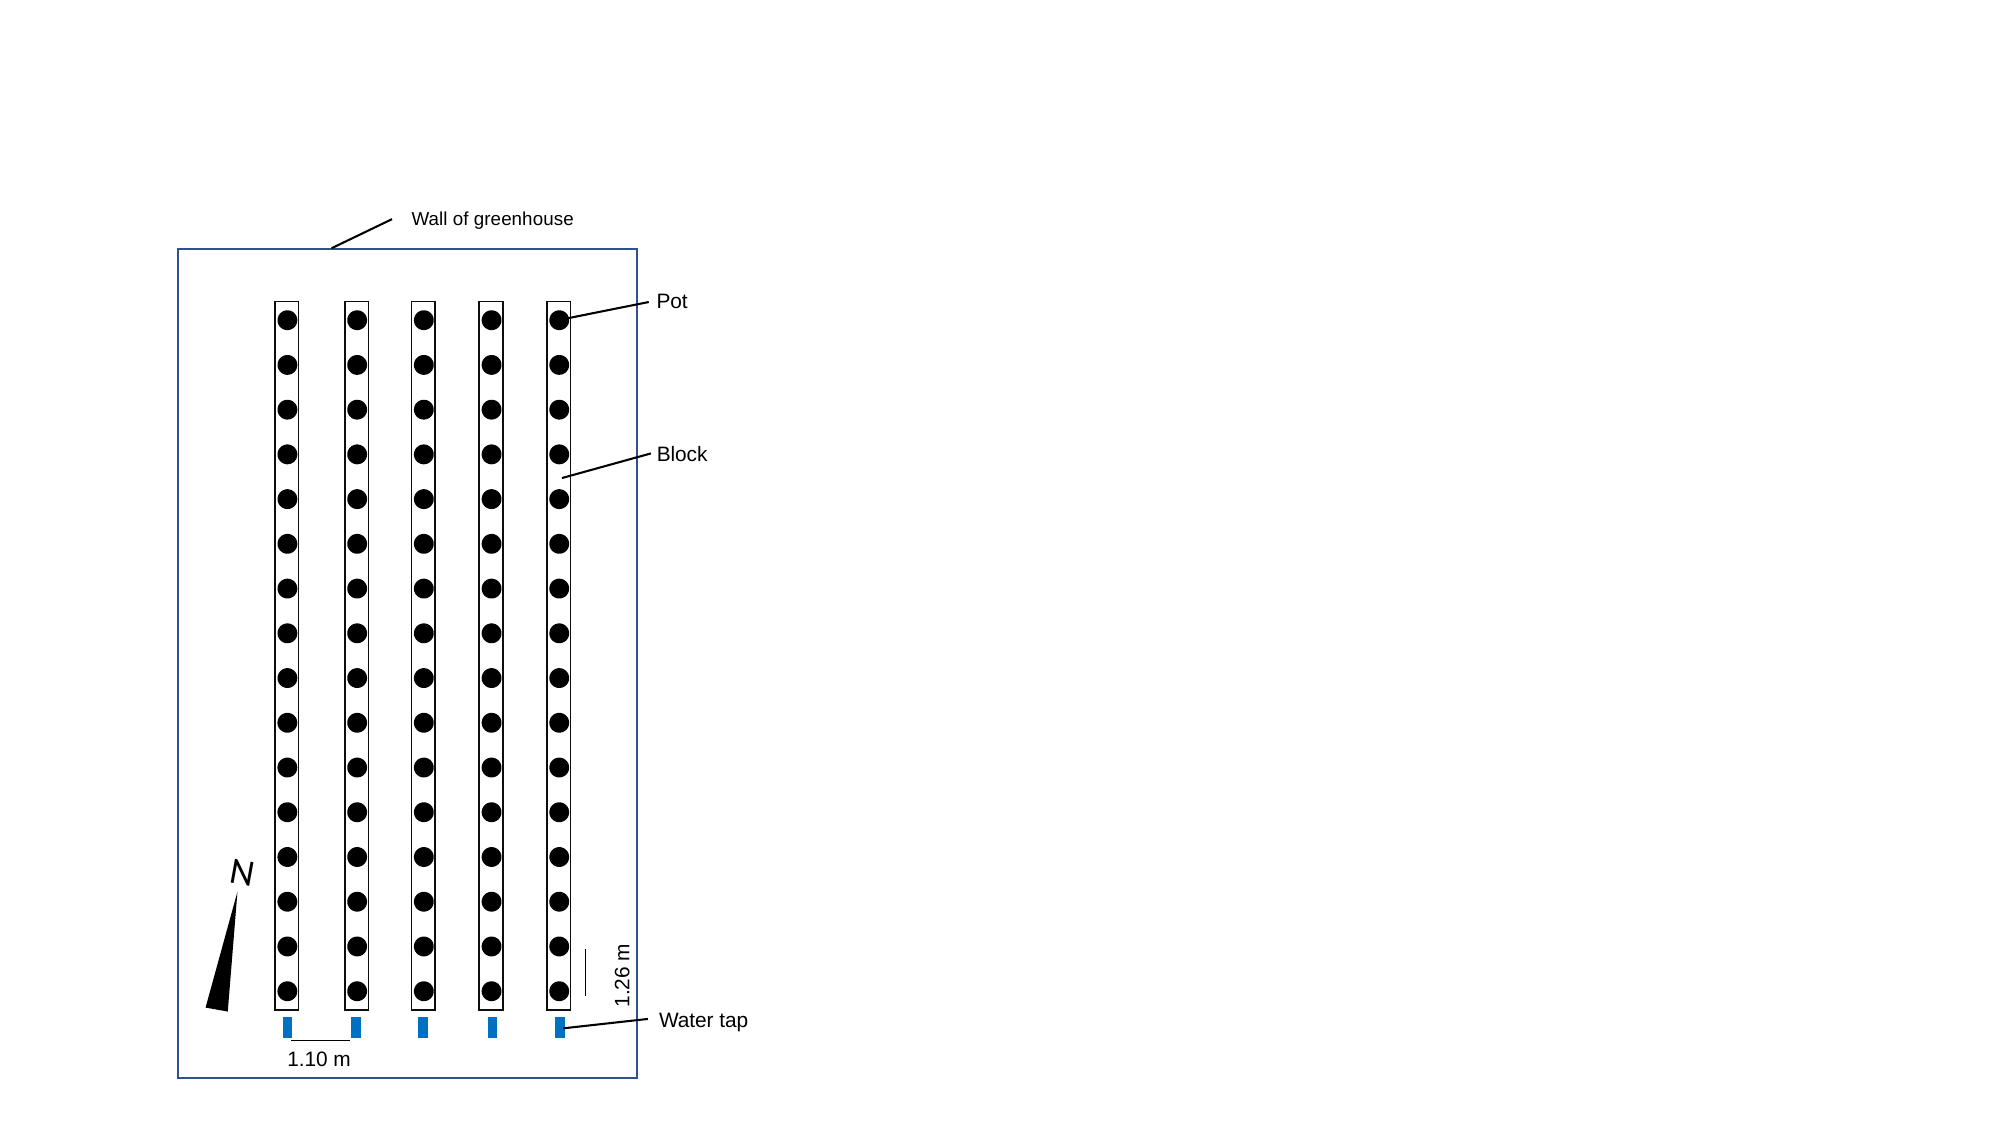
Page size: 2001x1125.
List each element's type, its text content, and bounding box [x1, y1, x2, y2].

text_box Pot [634, 272, 711, 328]
text_box [411, 301, 436, 1010]
text_box [419, 1018, 427, 1037]
text_box 1.26 m [600, 923, 636, 1023]
text_box N [210, 835, 279, 906]
text_box [284, 1018, 291, 1037]
text_box 1.26 m [638, 923, 642, 981]
text_box [275, 301, 299, 1010]
text_box [479, 301, 503, 1010]
text_box [344, 301, 369, 1010]
text_box Water tap [637, 981, 770, 1057]
text_box [556, 1018, 564, 1037]
text_box Block [621, 386, 743, 521]
text_box [205, 900, 237, 1012]
text_box 1.10 m [272, 1037, 368, 1077]
text_box [352, 1018, 360, 1037]
text_box [489, 1018, 496, 1037]
text_box [546, 301, 571, 1010]
text_box Wall of greenhouse [367, 190, 618, 246]
